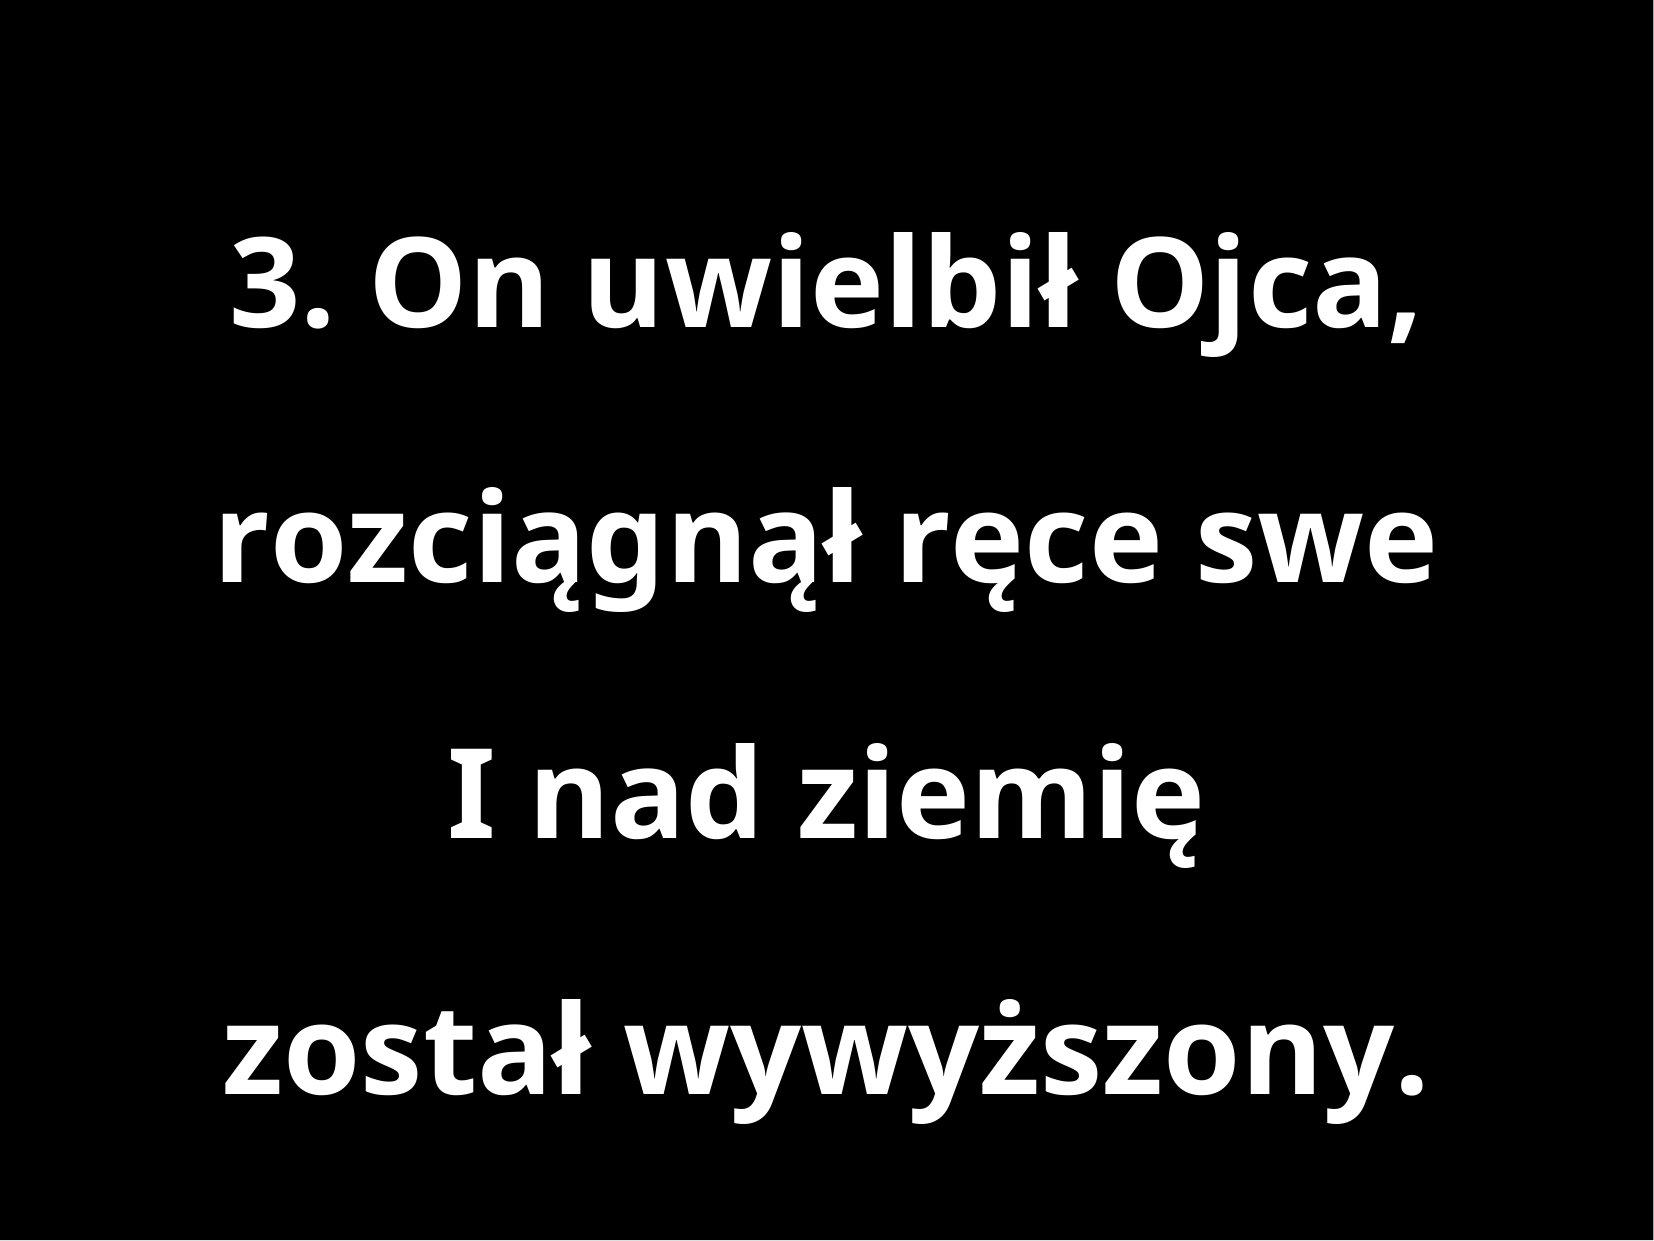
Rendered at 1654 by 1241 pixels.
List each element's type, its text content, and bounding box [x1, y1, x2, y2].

title 3. On uwielbił Ojca, rozciągnął ręce swe I nad ziemię został wywyższony. [0, 0, 1654, 1241]
